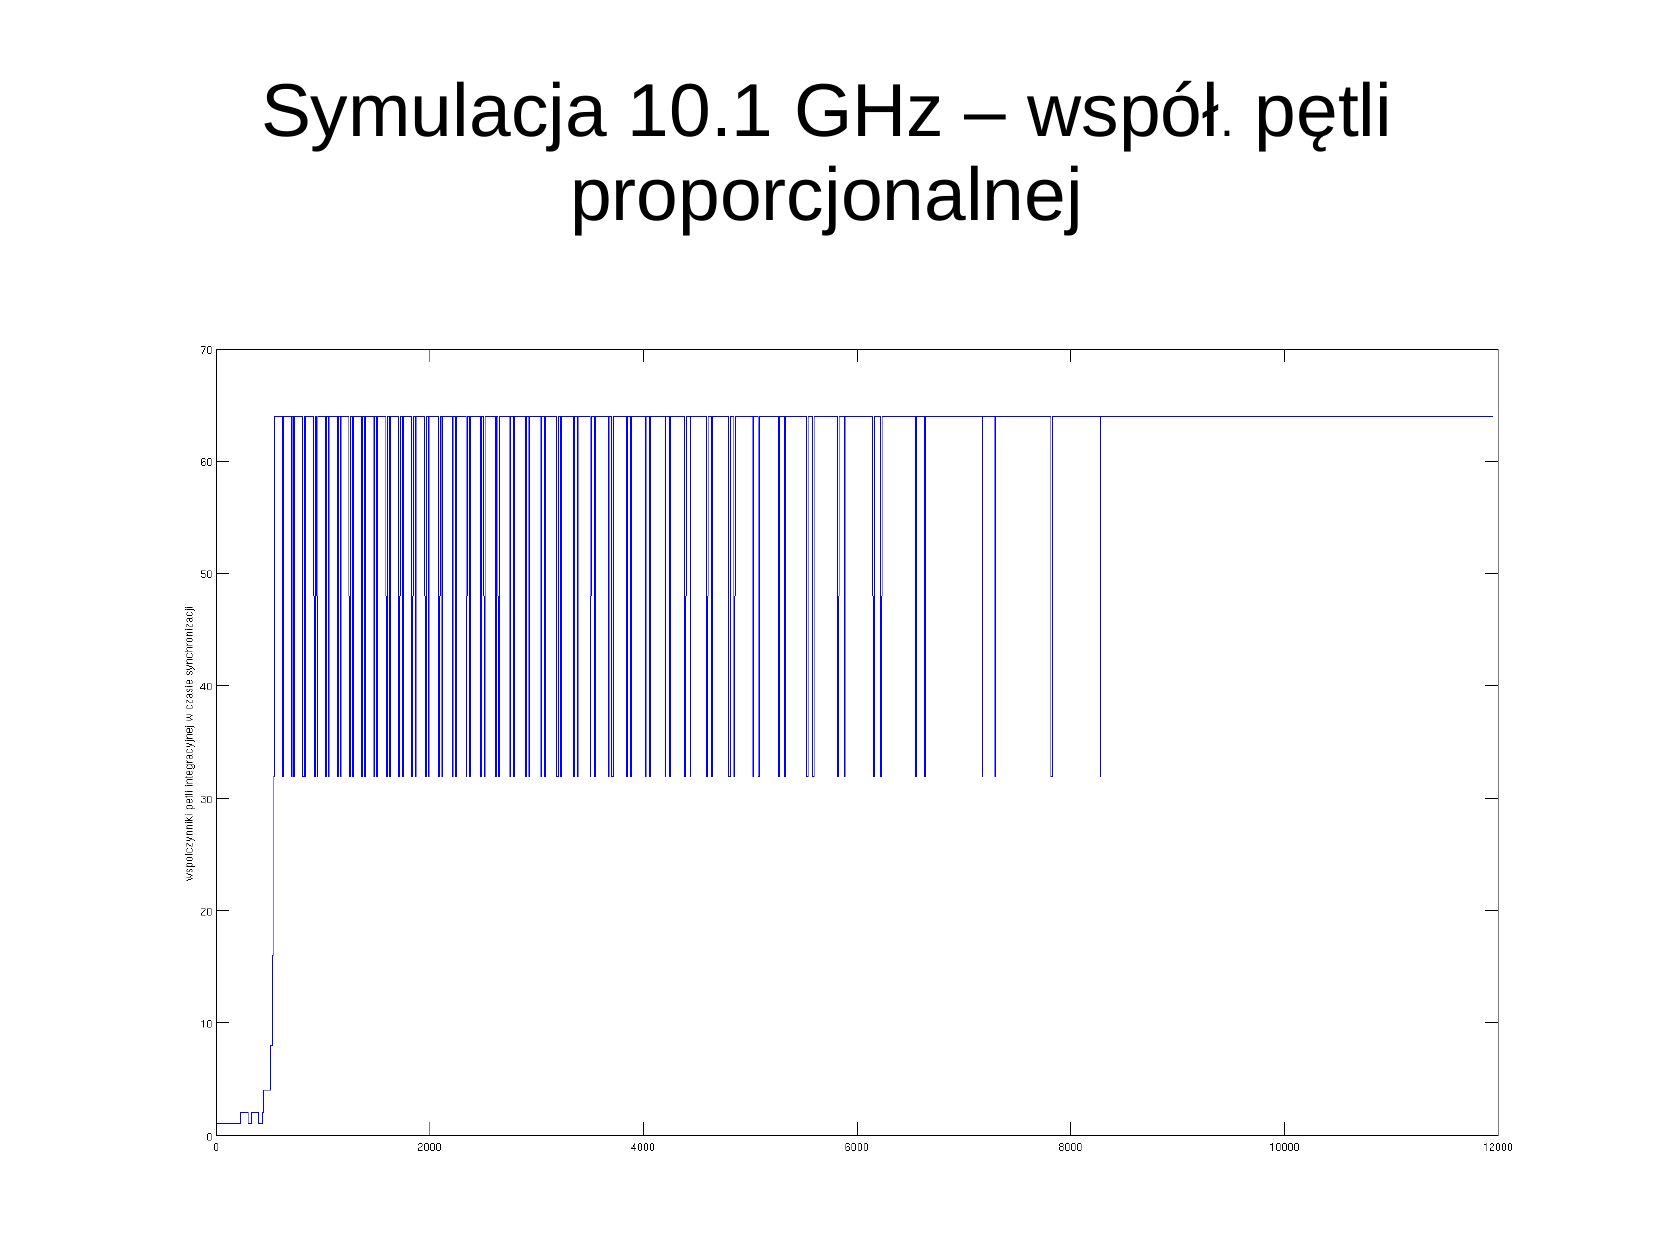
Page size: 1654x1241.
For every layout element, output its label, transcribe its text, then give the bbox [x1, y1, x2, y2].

picture [0, 276, 1654, 1241]
title Symulacja 10.1 GHz – współ. pętli proporcjonalnej [82, 49, 1571, 257]
